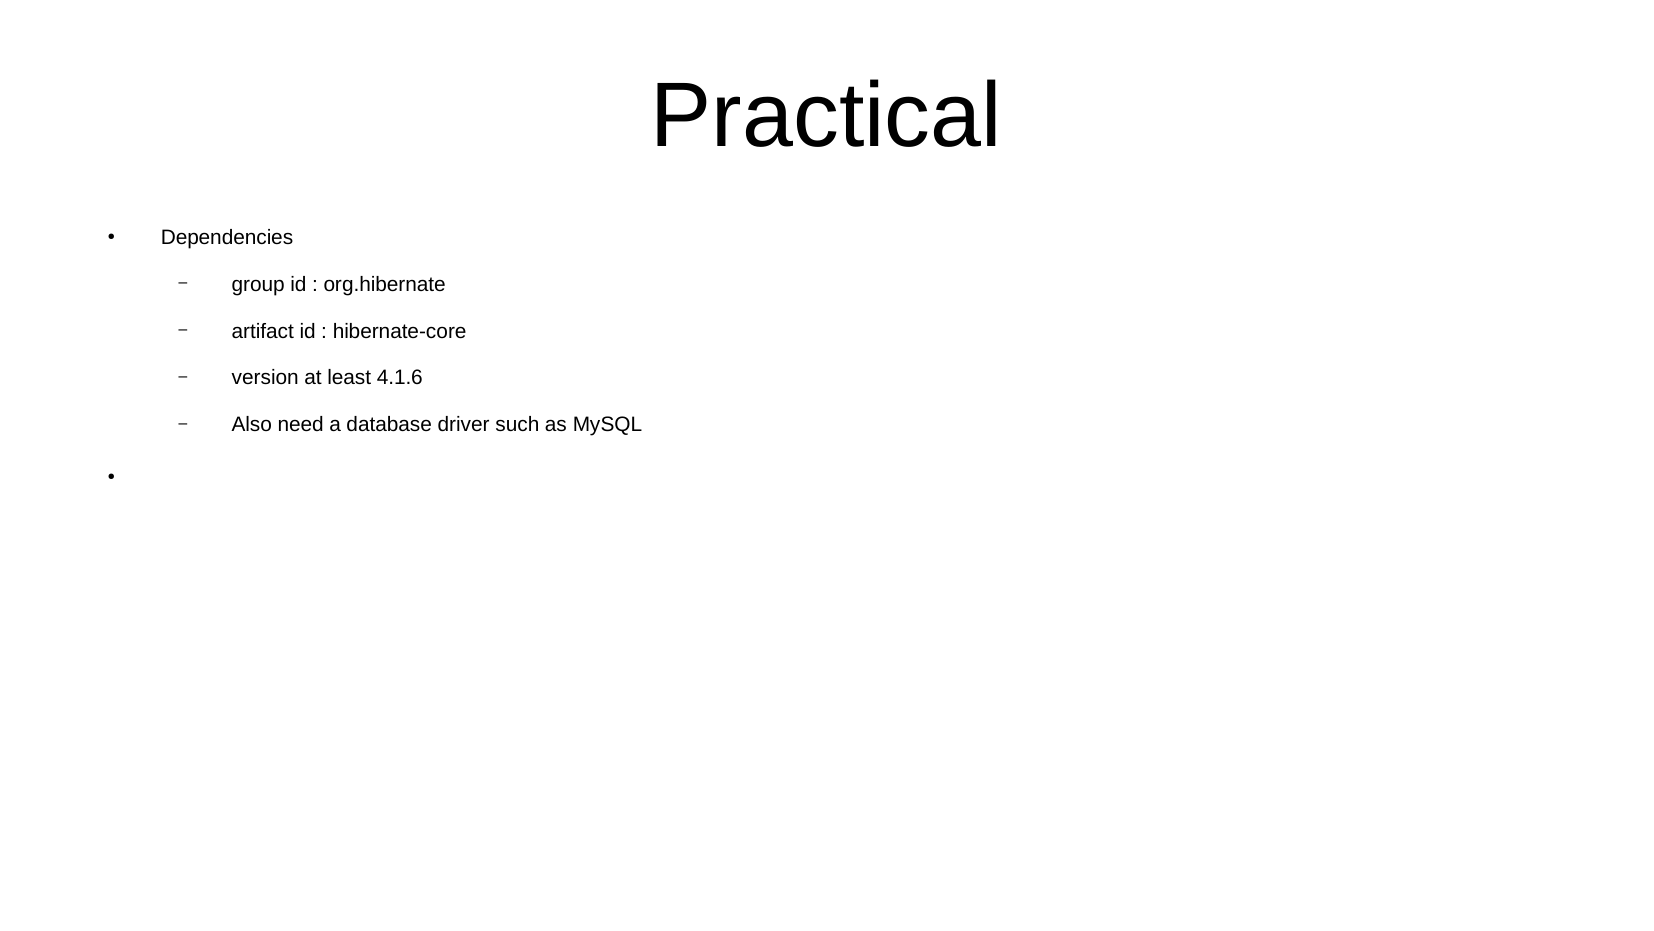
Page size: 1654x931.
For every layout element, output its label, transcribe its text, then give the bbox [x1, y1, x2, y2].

title Practical [82, 37, 1571, 193]
list Dependencies group id : org.hibernate artifact id : hibernate-core version at least 4.1.6 Also need a database driver such as MySQL [90, 225, 1636, 901]
